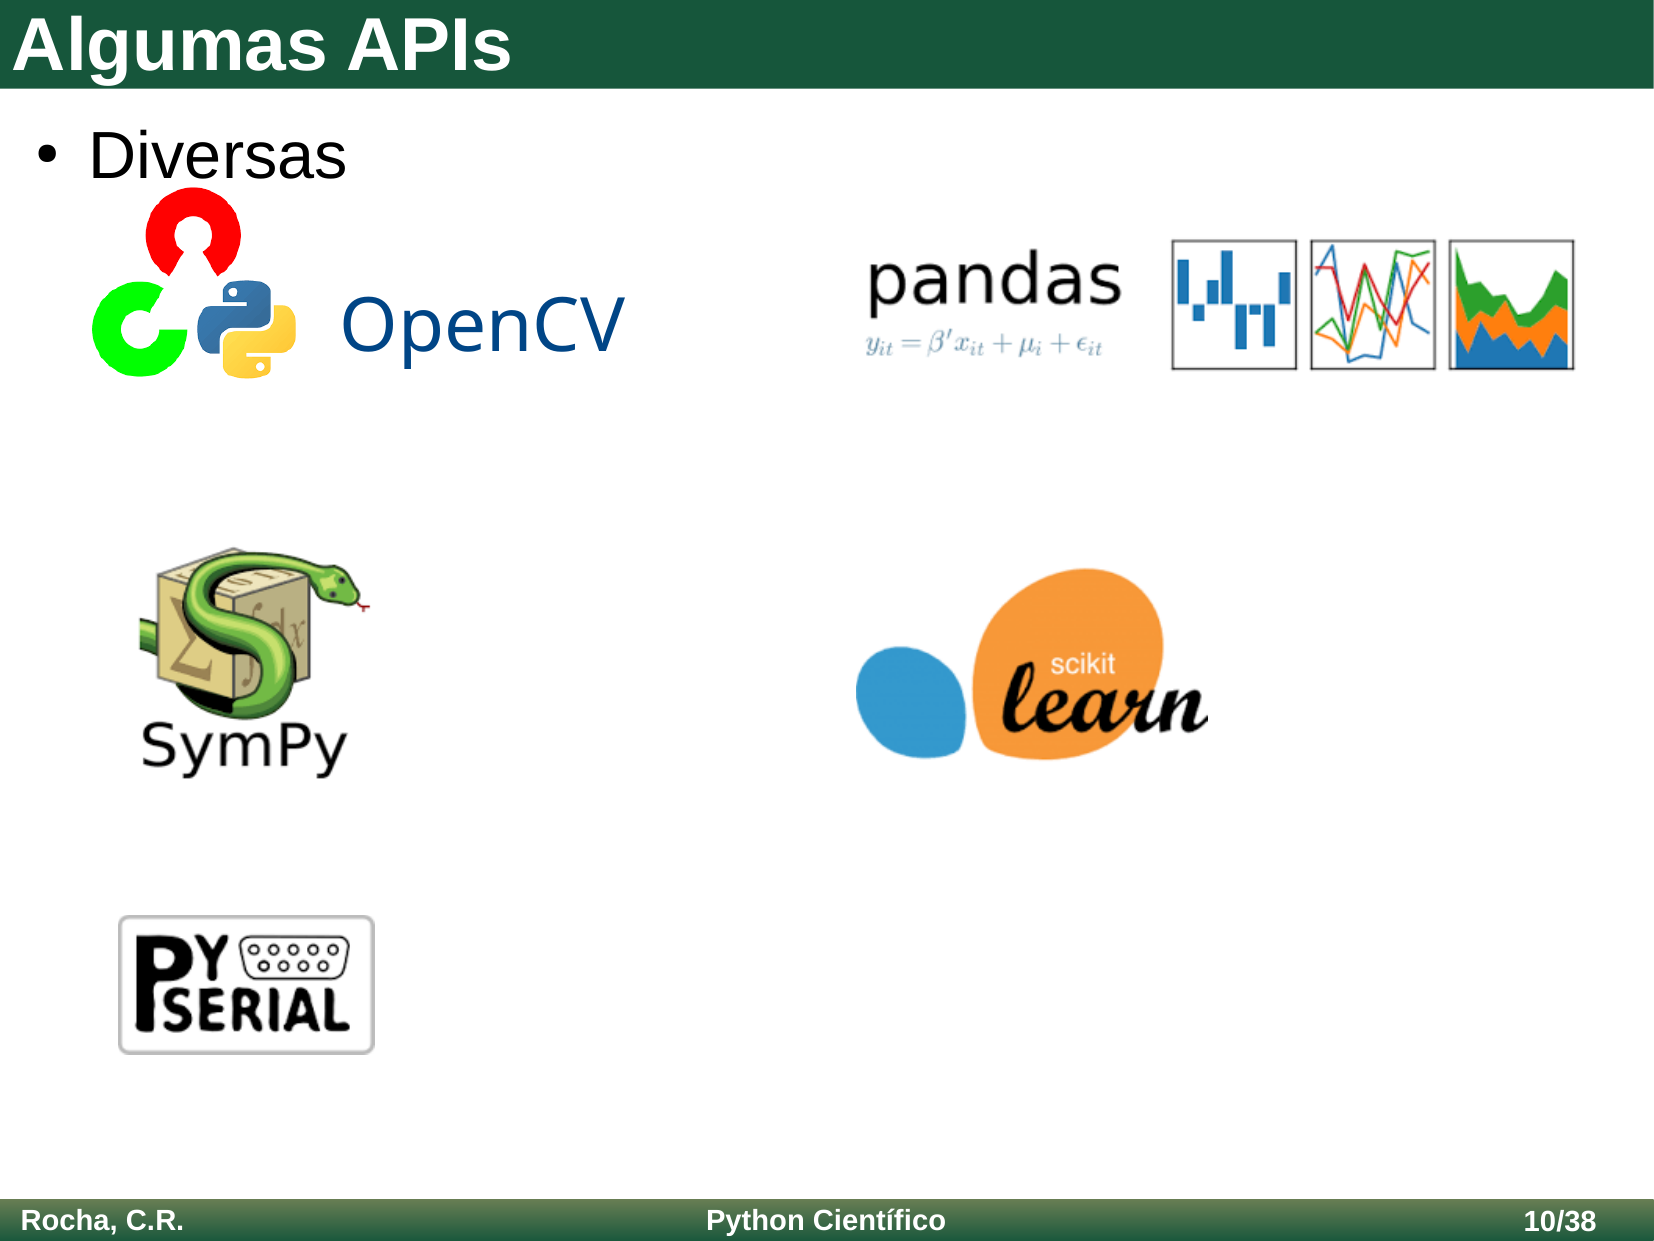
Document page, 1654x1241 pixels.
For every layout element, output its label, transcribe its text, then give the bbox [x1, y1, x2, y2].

picture [118, 915, 375, 1055]
list Diversas [17, 118, 1625, 1152]
picture [59, 507, 453, 821]
text_box OpenCV [324, 264, 826, 384]
title Algumas APIs [11, 0, 1625, 89]
picture [826, 224, 1596, 384]
picture [856, 504, 1208, 857]
picture [91, 187, 296, 384]
